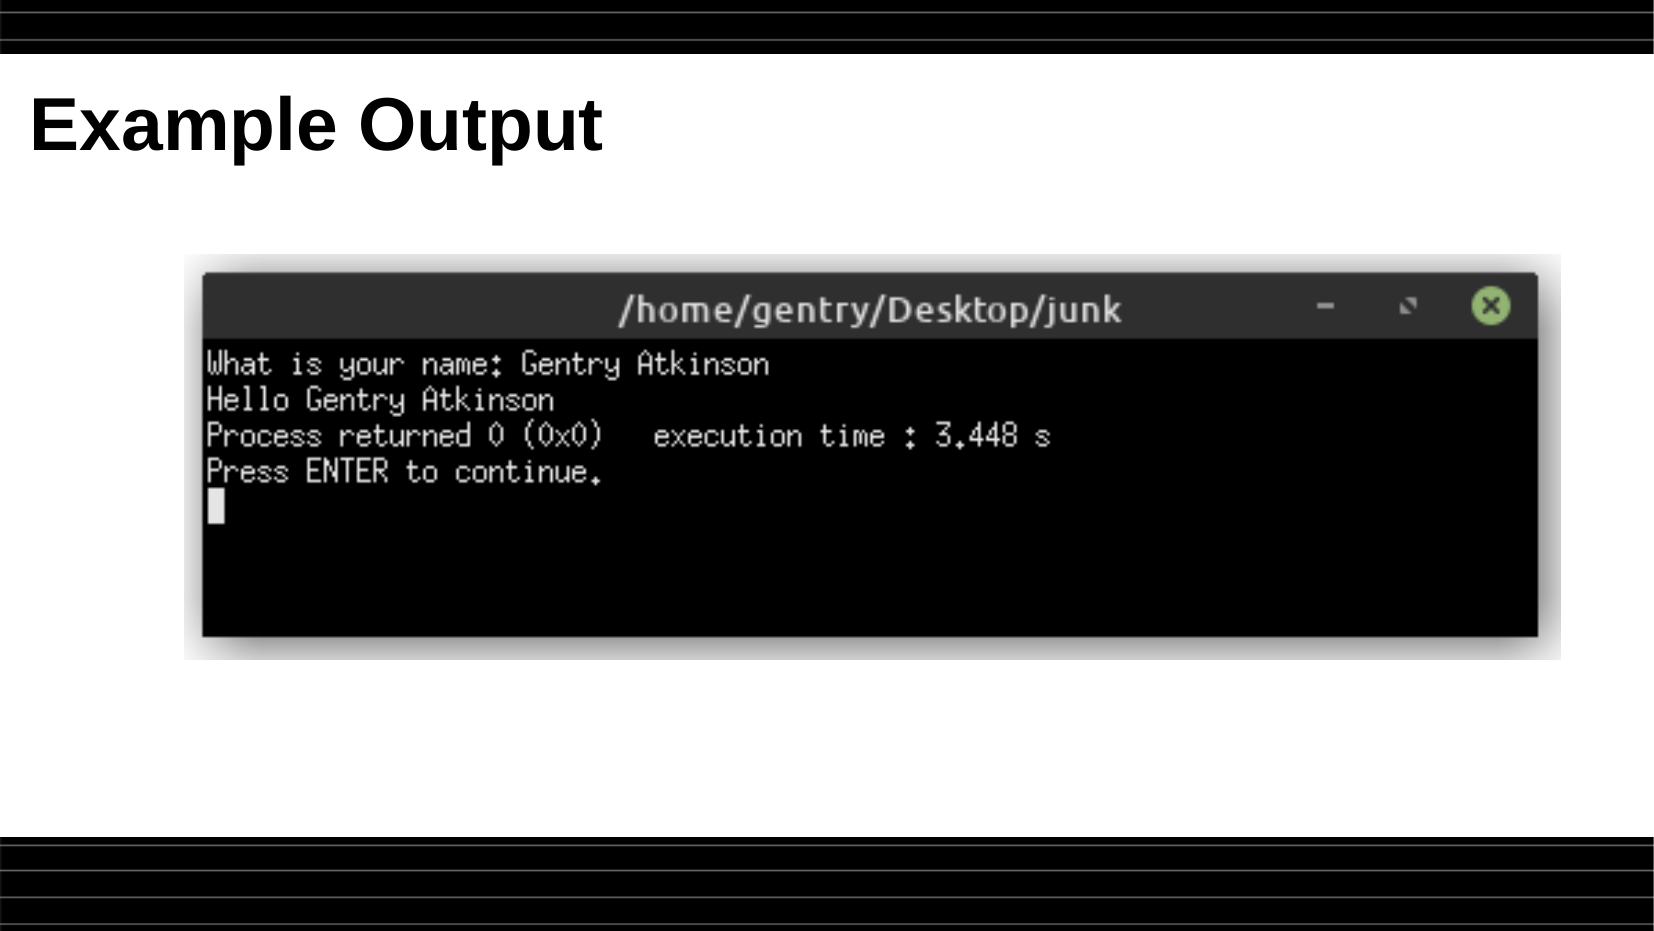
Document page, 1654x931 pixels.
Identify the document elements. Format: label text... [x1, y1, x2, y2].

picture [184, 254, 1561, 661]
text_box Example Output [15, 75, 1591, 174]
picture [0, 0, 1654, 54]
picture [0, 837, 1654, 931]
